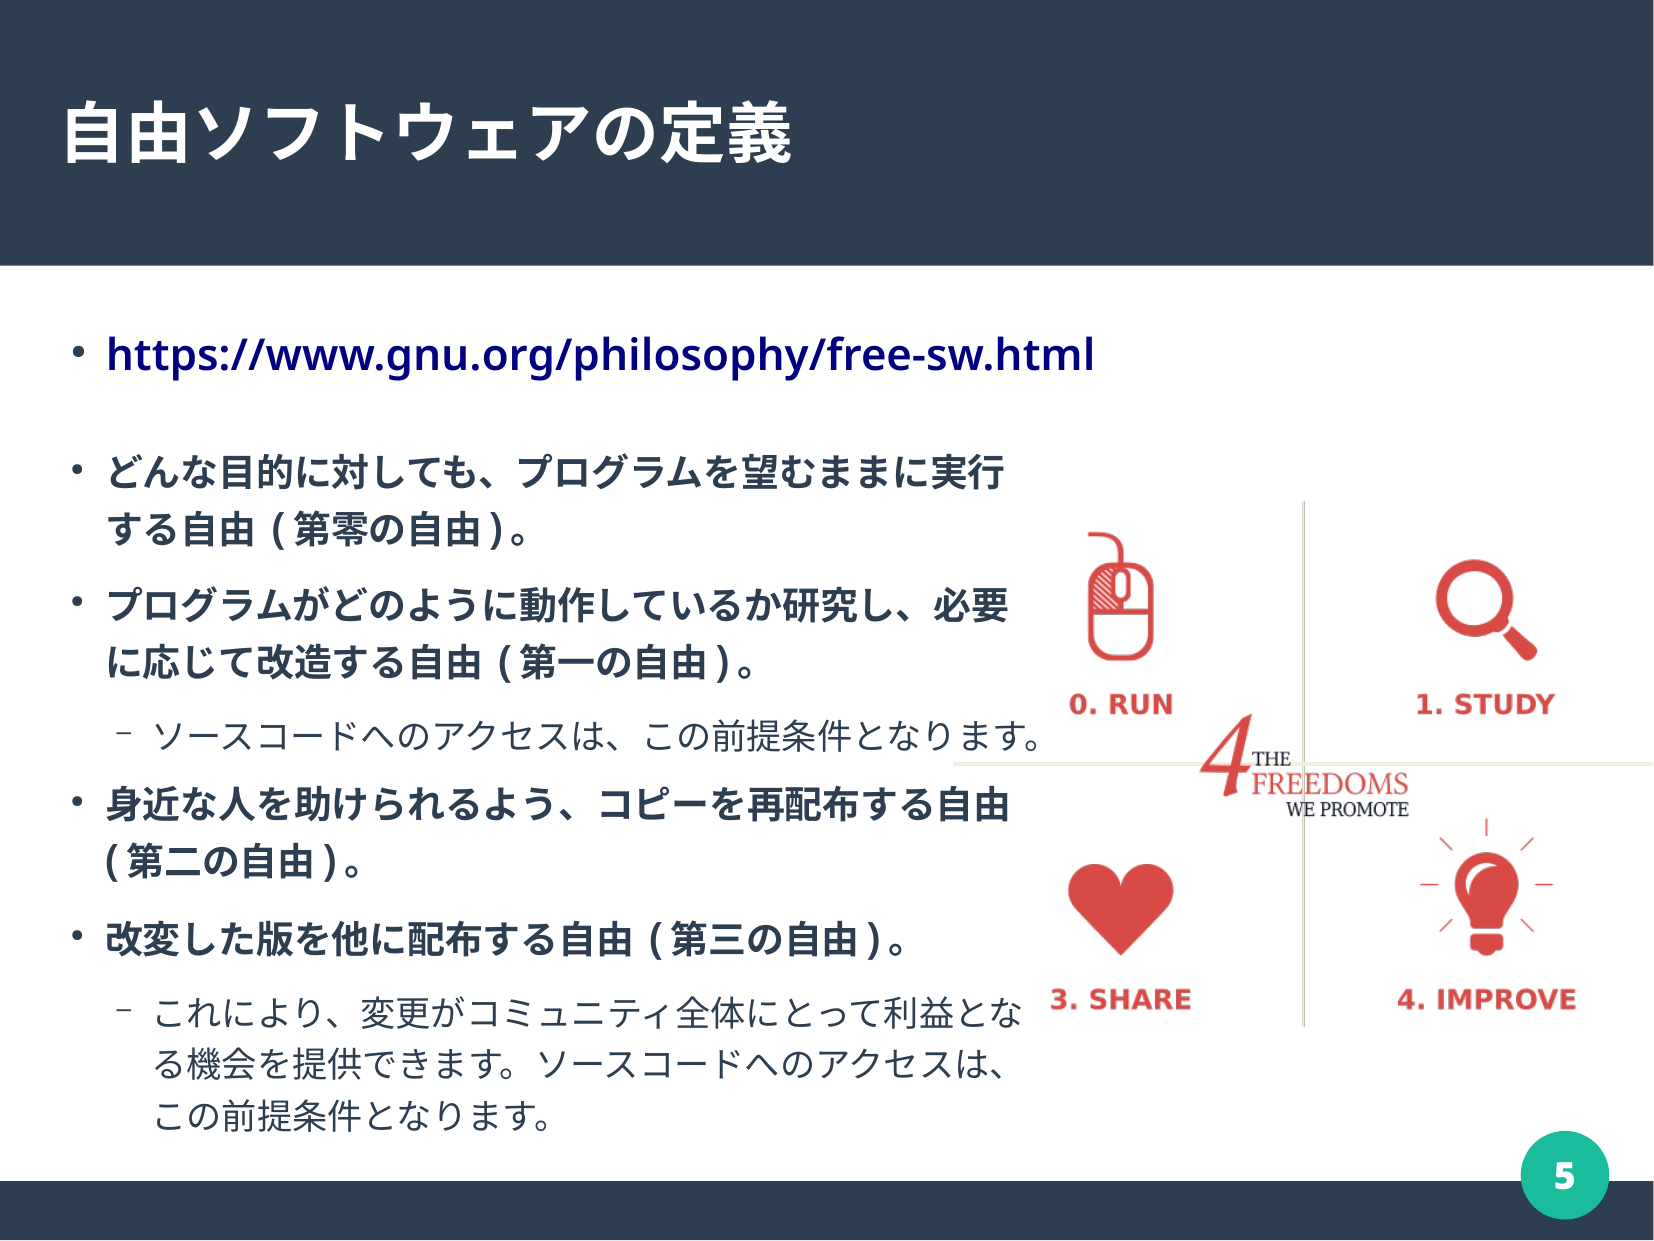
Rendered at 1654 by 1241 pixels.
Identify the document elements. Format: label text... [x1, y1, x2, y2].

title 自由ソフトウェアの定義 [59, 49, 1595, 207]
list どんな目的に対しても、プログラムを望むままに実行する自由 (第零の自由)。 プログラムがどのように動作しているか研究し、必要に応じて改造する自由 (第一の自由)。 ソースコードへのアクセスは、この前提条件となります。 身近な人を助けられるよう、コピーを再配布する自由 (第二の自由)。 改変した版を他に配布する自由 (第三の自由)。 これにより、変更がコミュニティ全体にとって利益となる機会を提供できます。ソースコードへのアクセスは、この前提条件となります。 [59, 442, 1034, 1152]
picture [953, 501, 1654, 1027]
list https://www.gnu.org/philosophy/free-sw.html [59, 323, 1477, 384]
